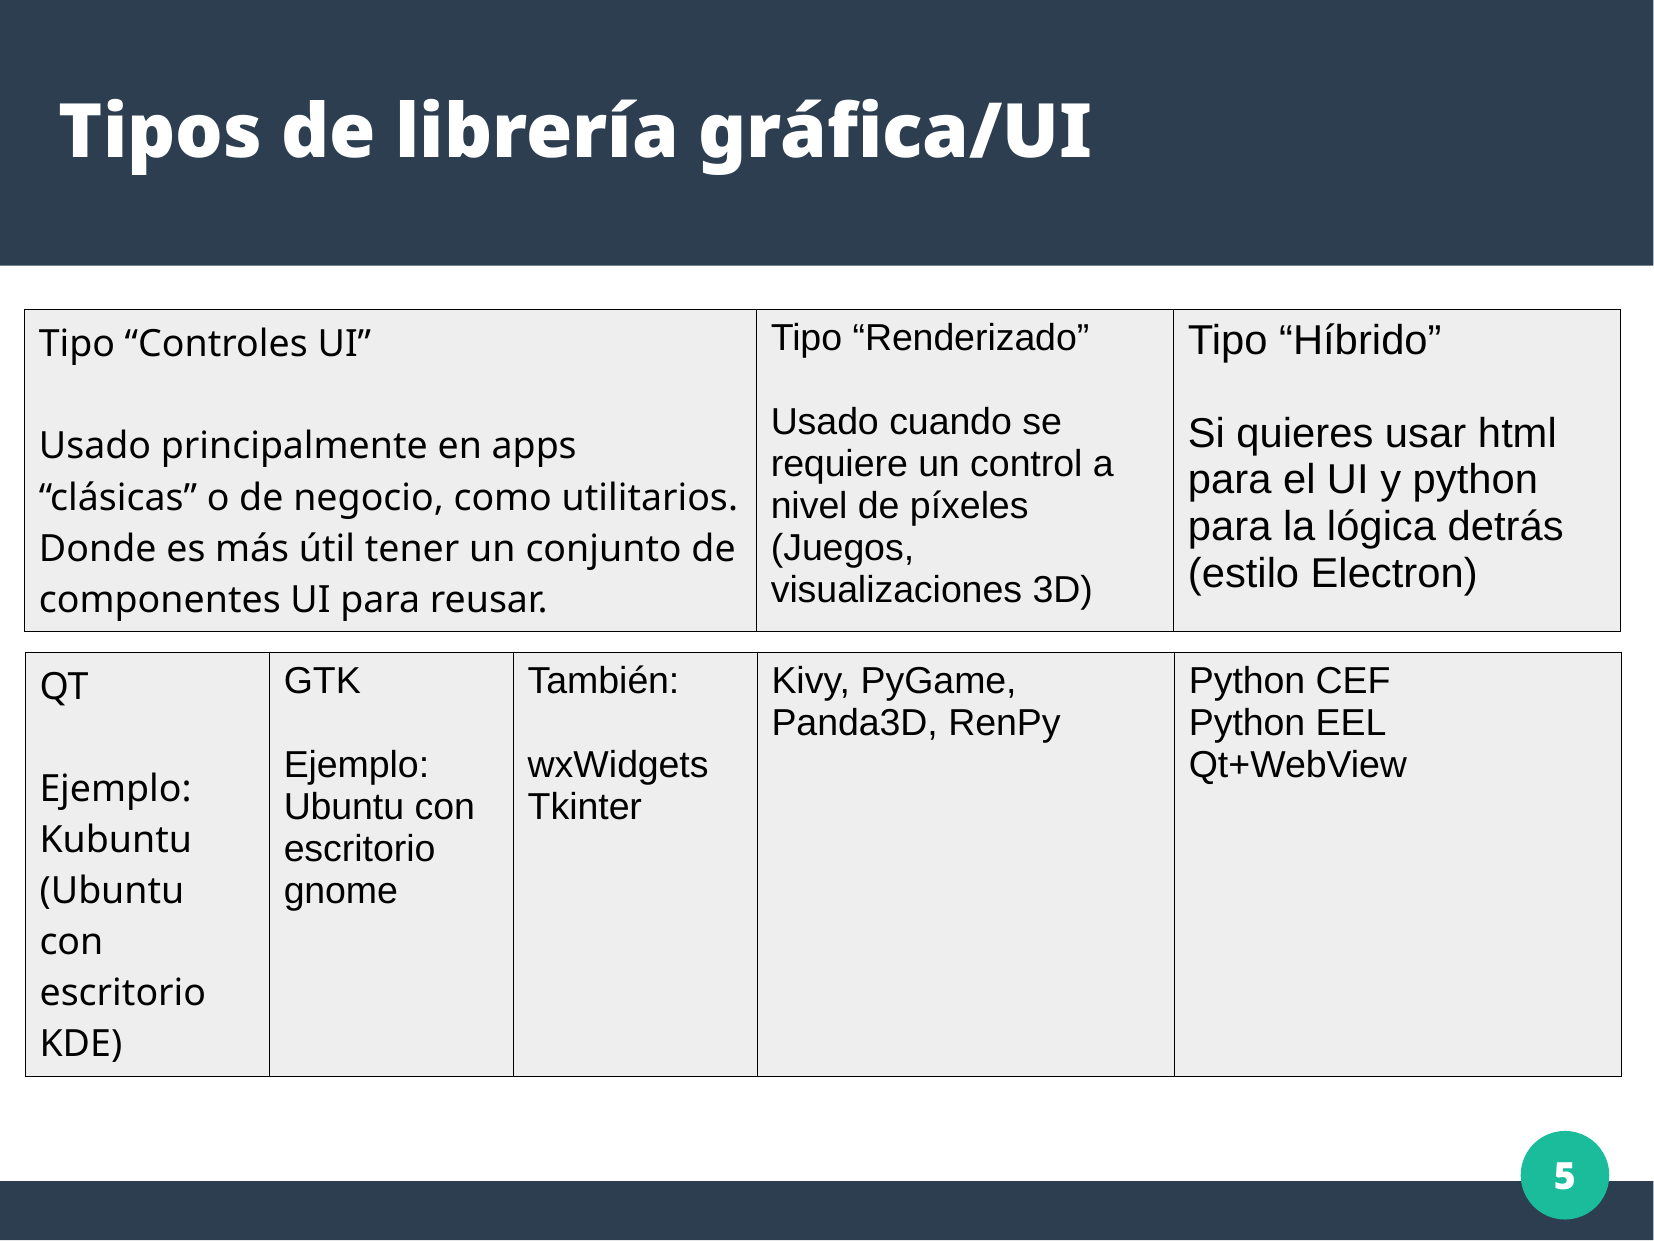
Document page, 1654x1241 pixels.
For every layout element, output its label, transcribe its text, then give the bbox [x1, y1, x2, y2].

table_header QT Ejemplo: Kubuntu (Ubuntu con escritorio KDE) [26, 653, 269, 1076]
table_header Tipo “Híbrido” Si quieres usar html para el UI y python para la lógica detrás (estilo Electron) [1174, 310, 1620, 631]
title Tipos de librería gráfica/UI [59, 49, 1595, 207]
table_header GTK Ejemplo: Ubuntu con escritorio gnome [270, 653, 513, 1076]
table_header También: wxWidgets Tkinter [514, 653, 757, 1076]
table_header Kivy, PyGame, Panda3D, RenPy [758, 653, 1174, 1076]
table_header Python CEF Python EEL Qt+WebView [1175, 653, 1621, 1076]
table_header Tipo “Controles UI” Usado principalmente en apps “clásicas” o de negocio, como utilitarios. Donde es más útil tener un conjunto de componentes UI para reusar. [25, 310, 756, 631]
table_header Tipo “Renderizado” Usado cuando se requiere un control a nivel de píxeles (Juegos, visualizaciones 3D) [757, 310, 1173, 631]
